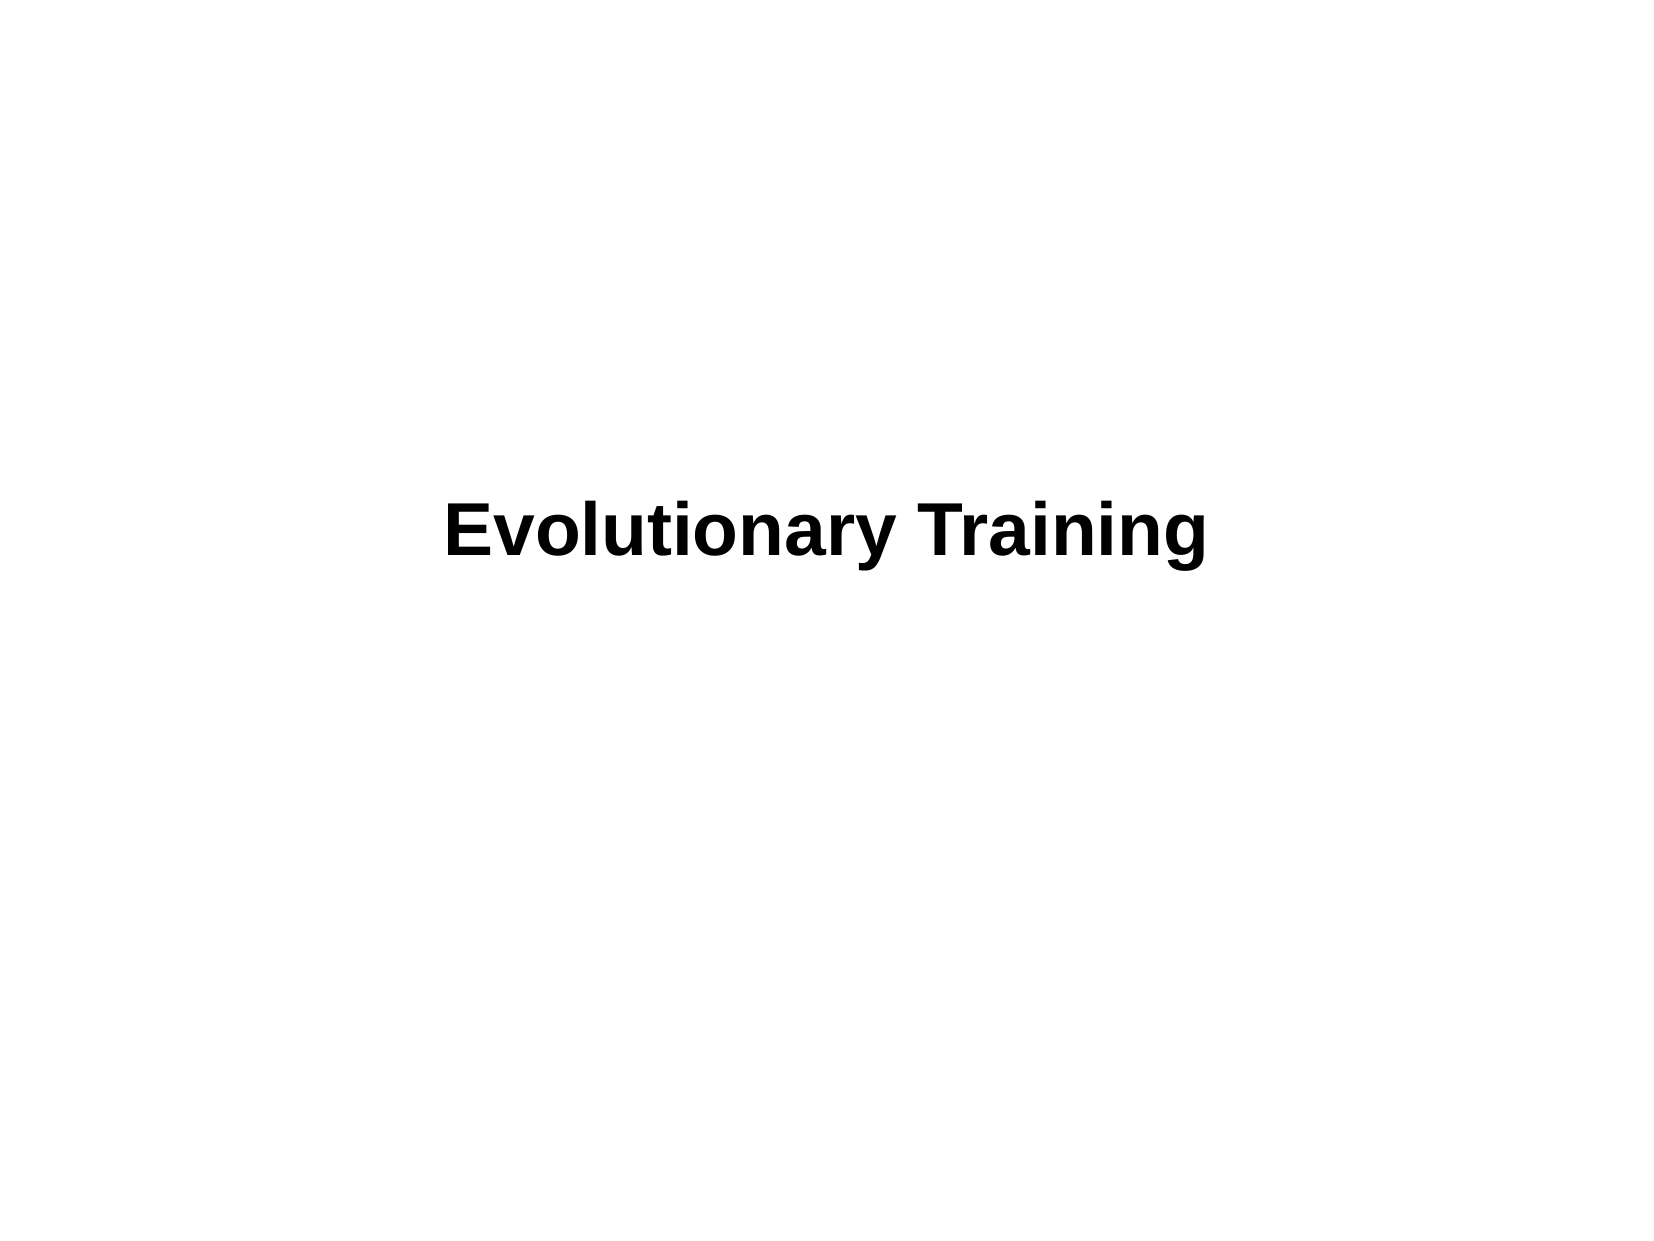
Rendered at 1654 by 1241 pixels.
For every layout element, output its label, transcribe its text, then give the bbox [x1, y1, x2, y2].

subtitle Evolutionary Training [82, 49, 1571, 1010]
